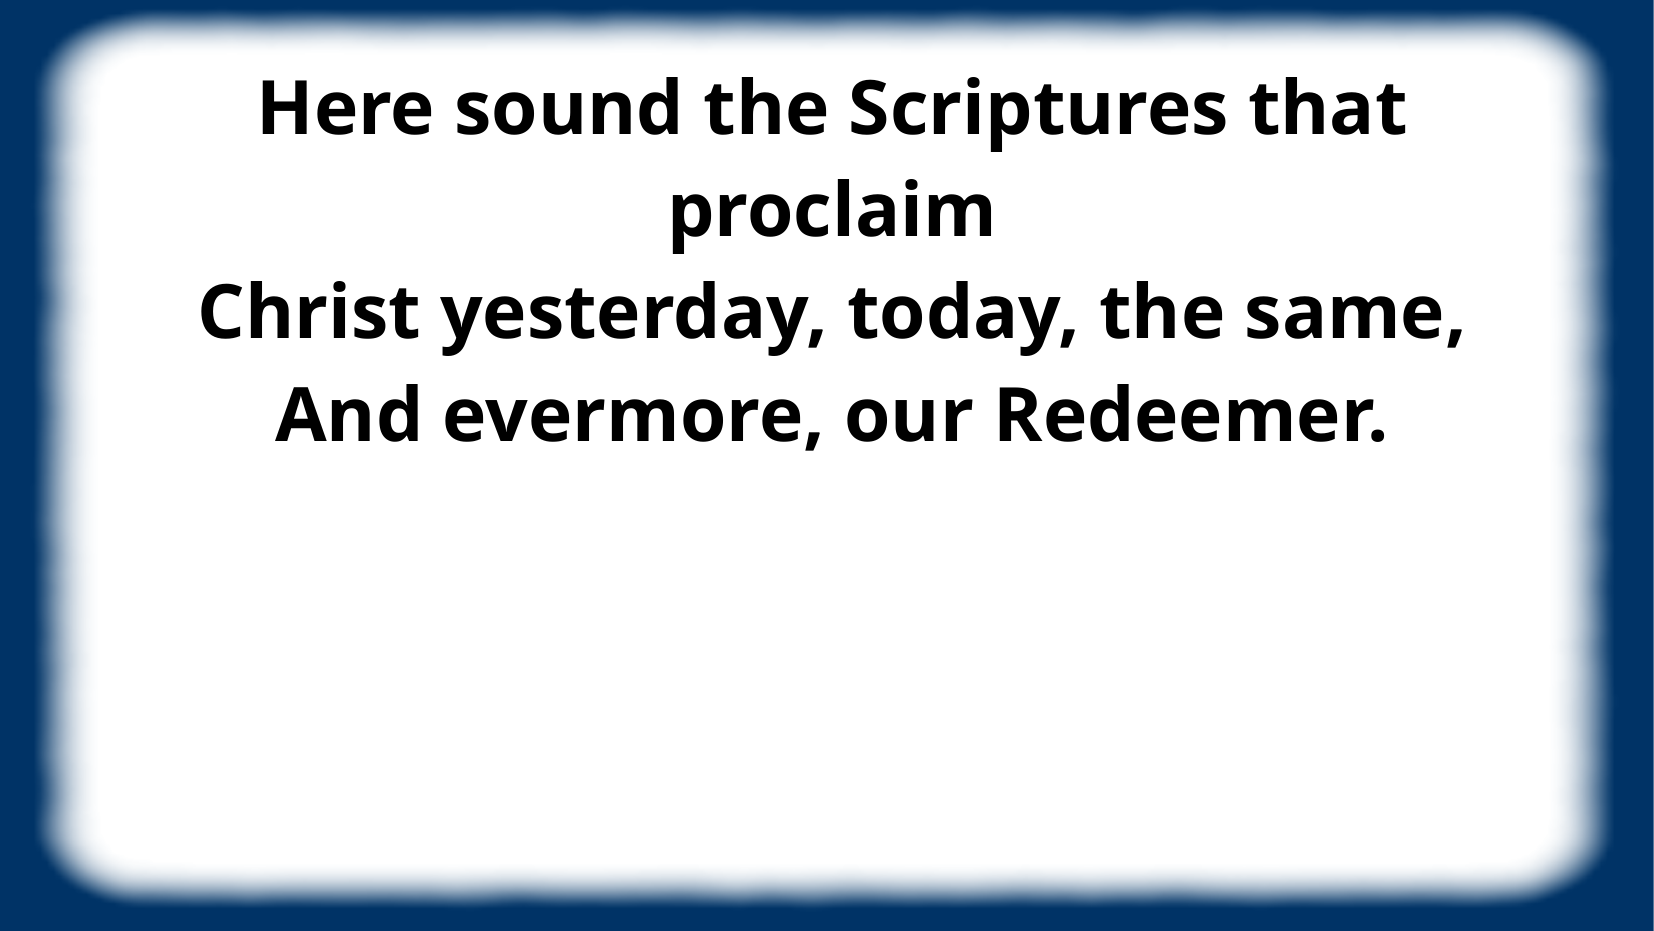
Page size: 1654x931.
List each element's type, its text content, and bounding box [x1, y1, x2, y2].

picture [0, 0, 1654, 931]
text_box Here sound the Scriptures that proclaim Christ yesterday, today, the same, And evermore, our Redeemer. [90, 46, 1576, 361]
